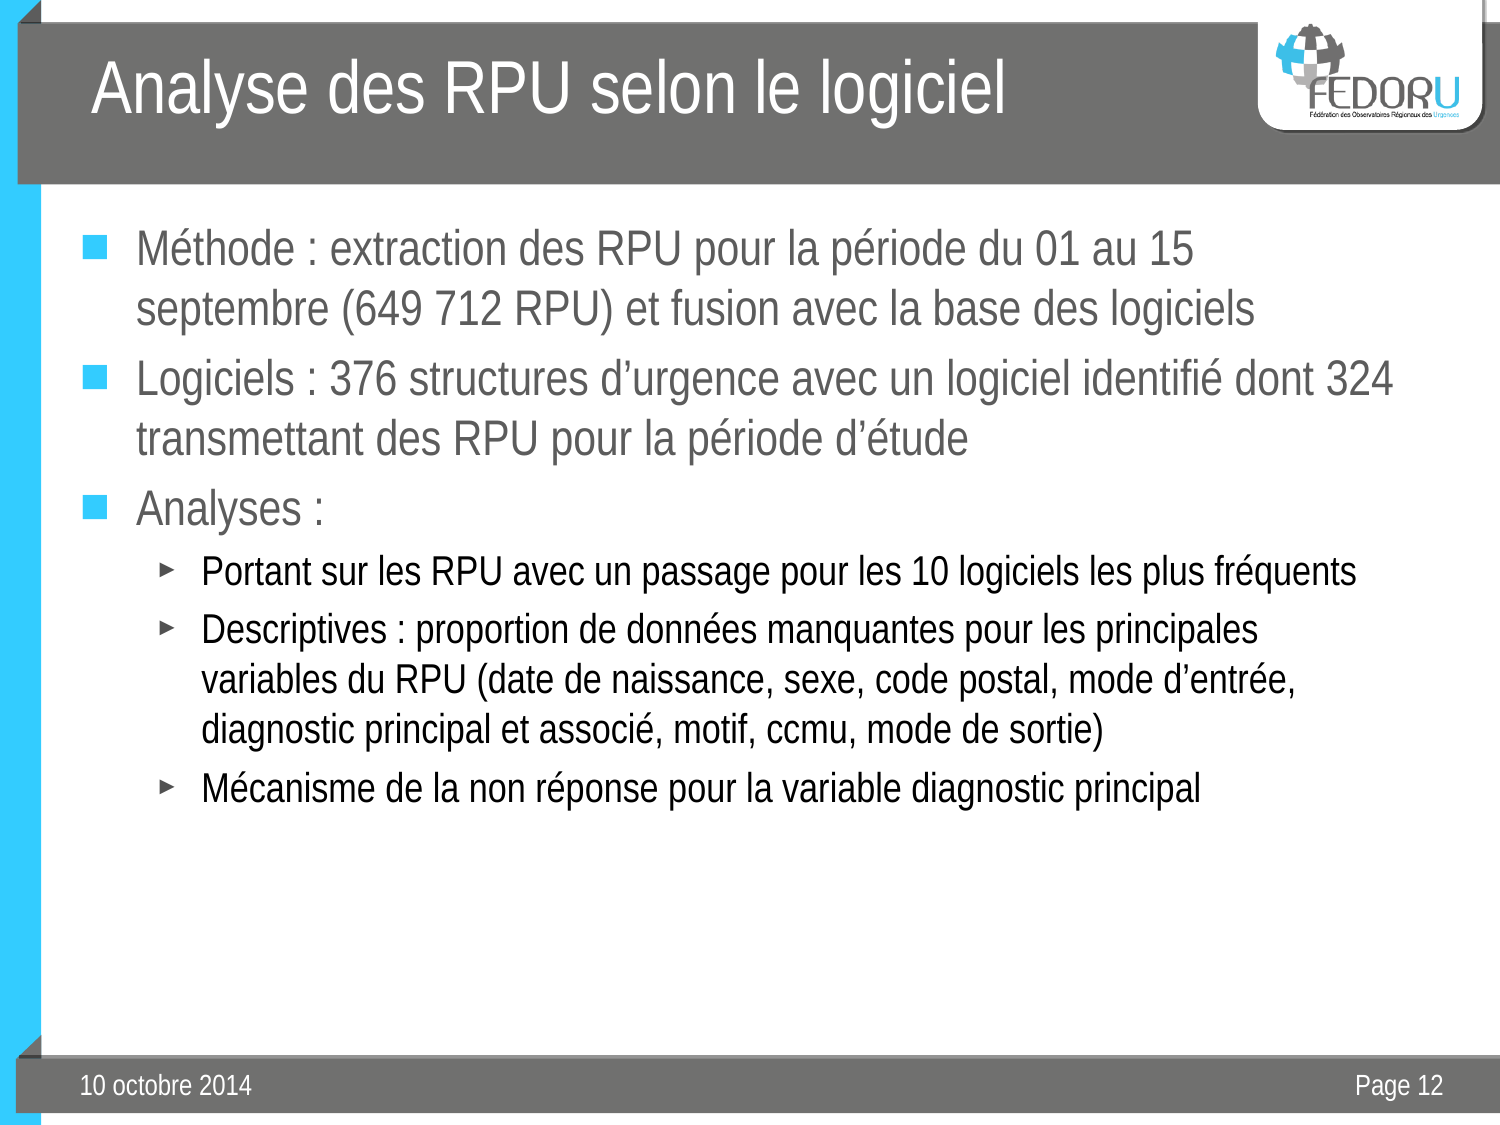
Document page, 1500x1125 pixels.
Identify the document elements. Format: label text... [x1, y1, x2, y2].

title Analyse des RPU selon le logiciel [76, 30, 1223, 161]
list Méthode : extraction des RPU pour la période du 01 au 15 septembre (649 712 RPU) et fusion avec la base des logiciels Logiciels : 376 structures d’urgence avec un logiciel identifié dont 324 transmettant des RPU pour la période d’étude Analyses : Portant sur les RPU avec un passage pour les 10 logiciels les plus fréquents Descriptives : proportion de données manquantes pour les principales variables du RPU (date de naissance, sexe, code postal, mode d’entrée, diagnostic principal et associé, motif, ccmu, mode de sortie) Mécanisme de la non réponse pour la variable diagnostic principal [64, 208, 1415, 951]
picture [1275, 20, 1459, 118]
text_box Page <numéro> [1316, 1058, 1459, 1106]
text_box 10 octobre 2014 [64, 1058, 301, 1106]
